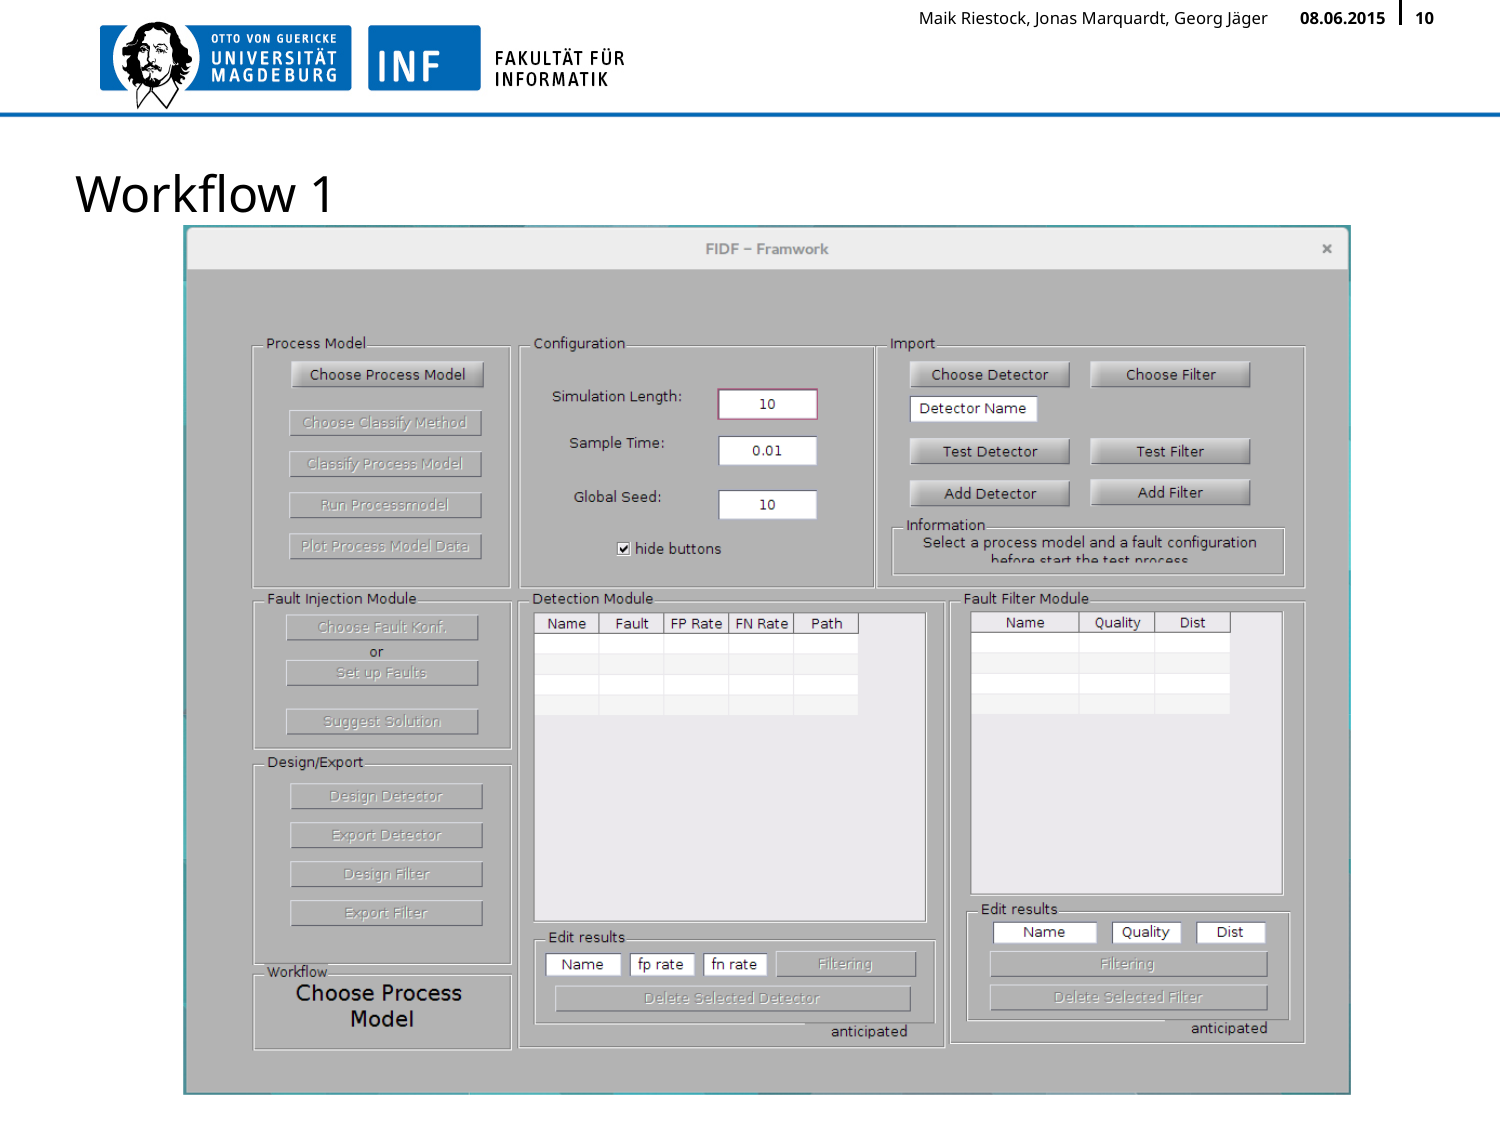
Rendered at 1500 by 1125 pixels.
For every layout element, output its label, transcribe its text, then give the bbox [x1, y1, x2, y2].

picture [0, 0, 1500, 1125]
text_box Workflow 1 [75, 134, 1425, 251]
